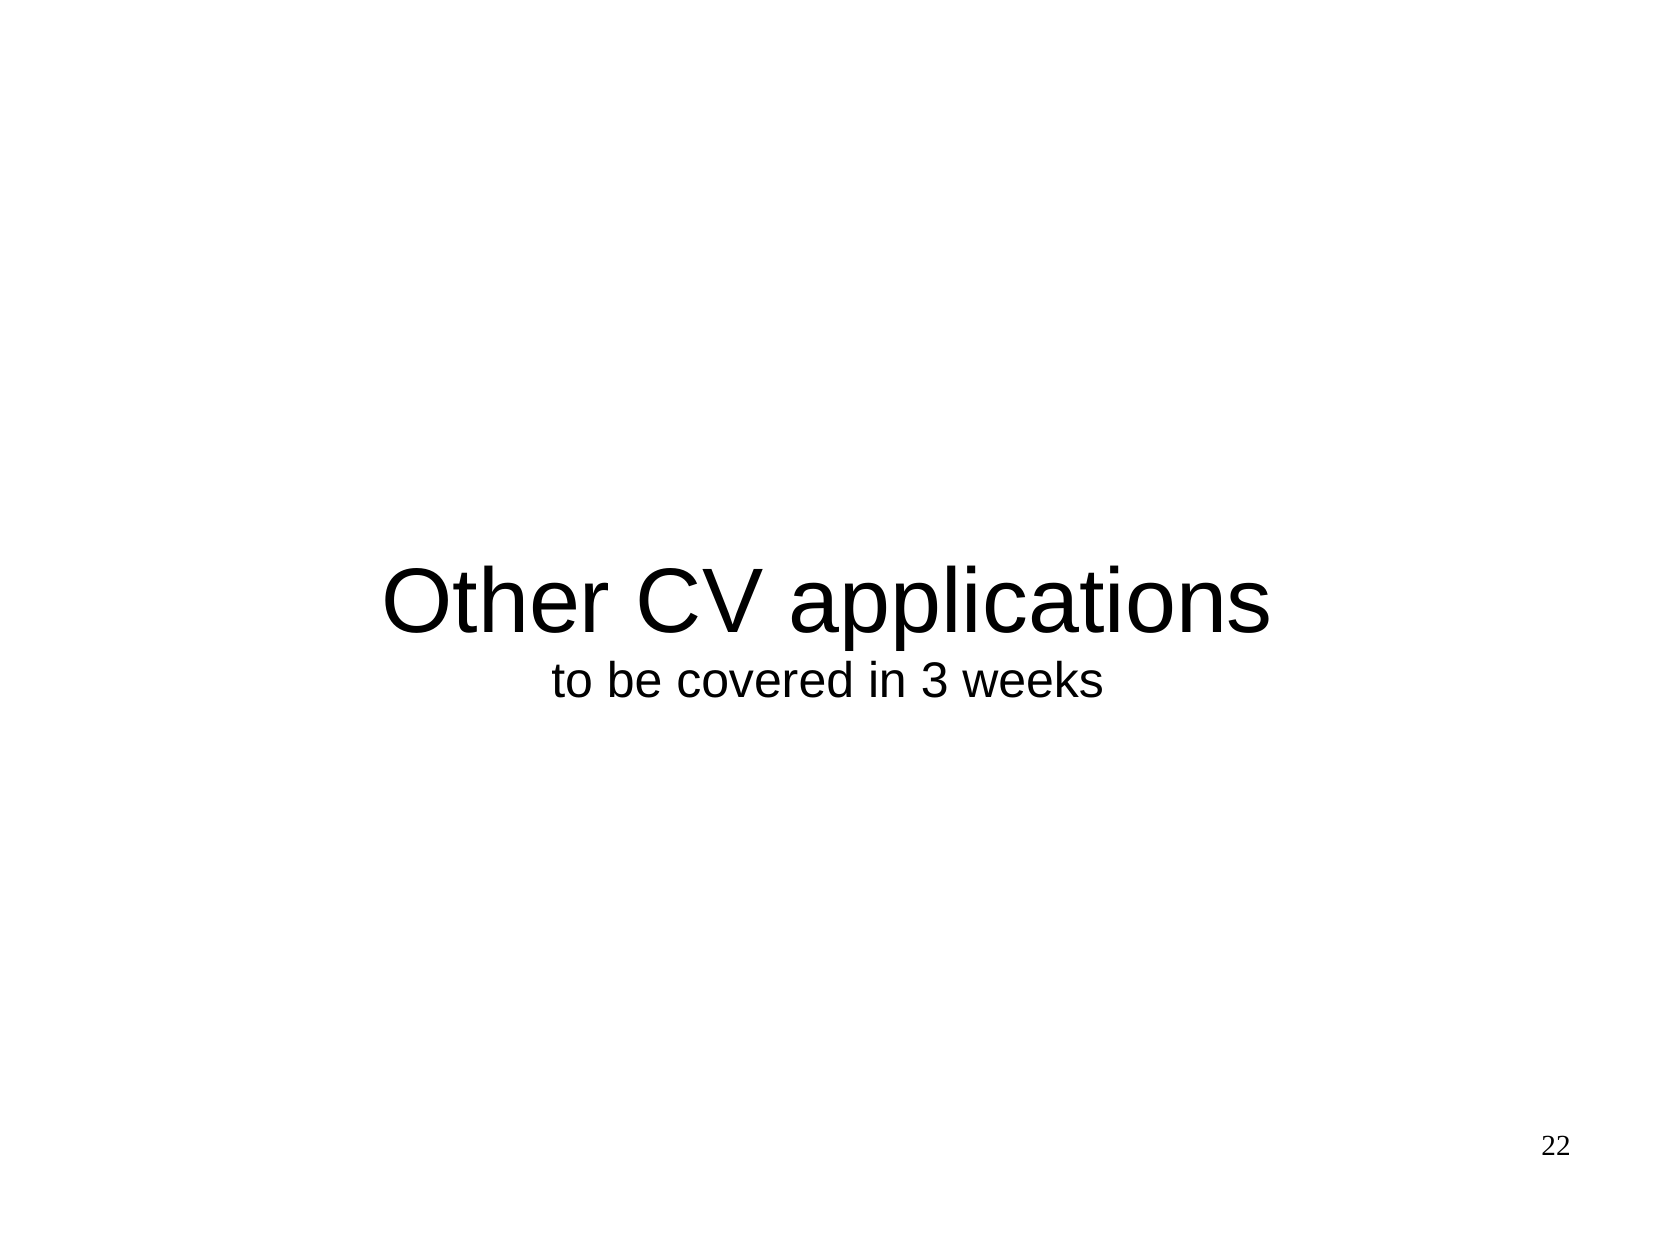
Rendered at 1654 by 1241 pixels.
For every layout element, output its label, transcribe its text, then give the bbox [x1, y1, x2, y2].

title Other CV applications to be covered in 3 weeks [83, 525, 1572, 733]
